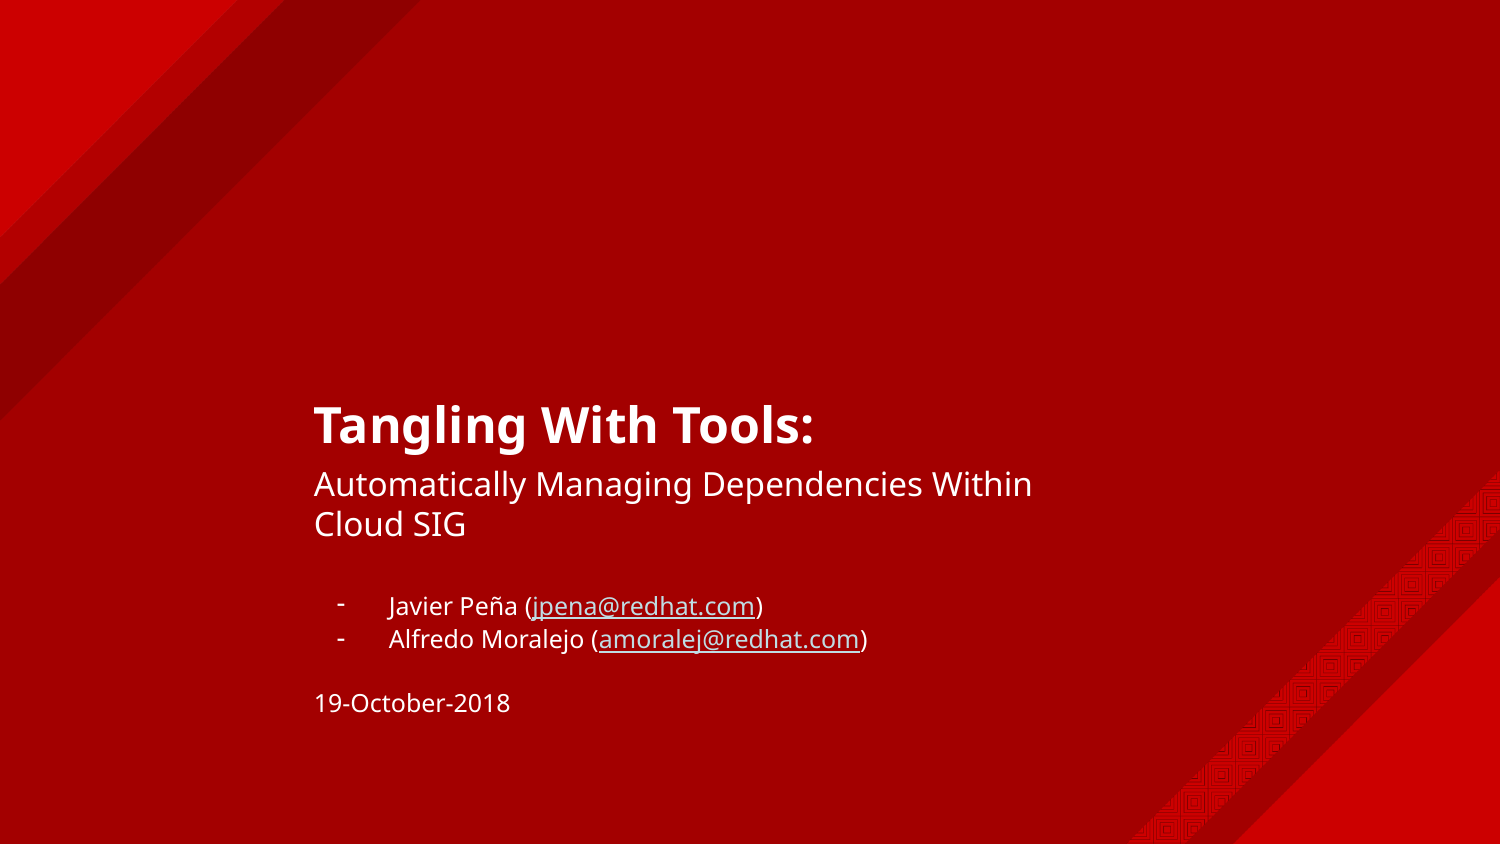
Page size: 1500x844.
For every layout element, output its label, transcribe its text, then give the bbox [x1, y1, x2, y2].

subtitle Javier Peña (jpena@redhat.com) Alfredo Moralejo (amoralej@redhat.com) 19-October-2018 [298, 575, 1049, 772]
picture [0, 0, 1500, 844]
subtitle Automatically Managing Dependencies Within Cloud SIG [298, 500, 1124, 547]
title Tangling With Tools: [298, 356, 1274, 469]
